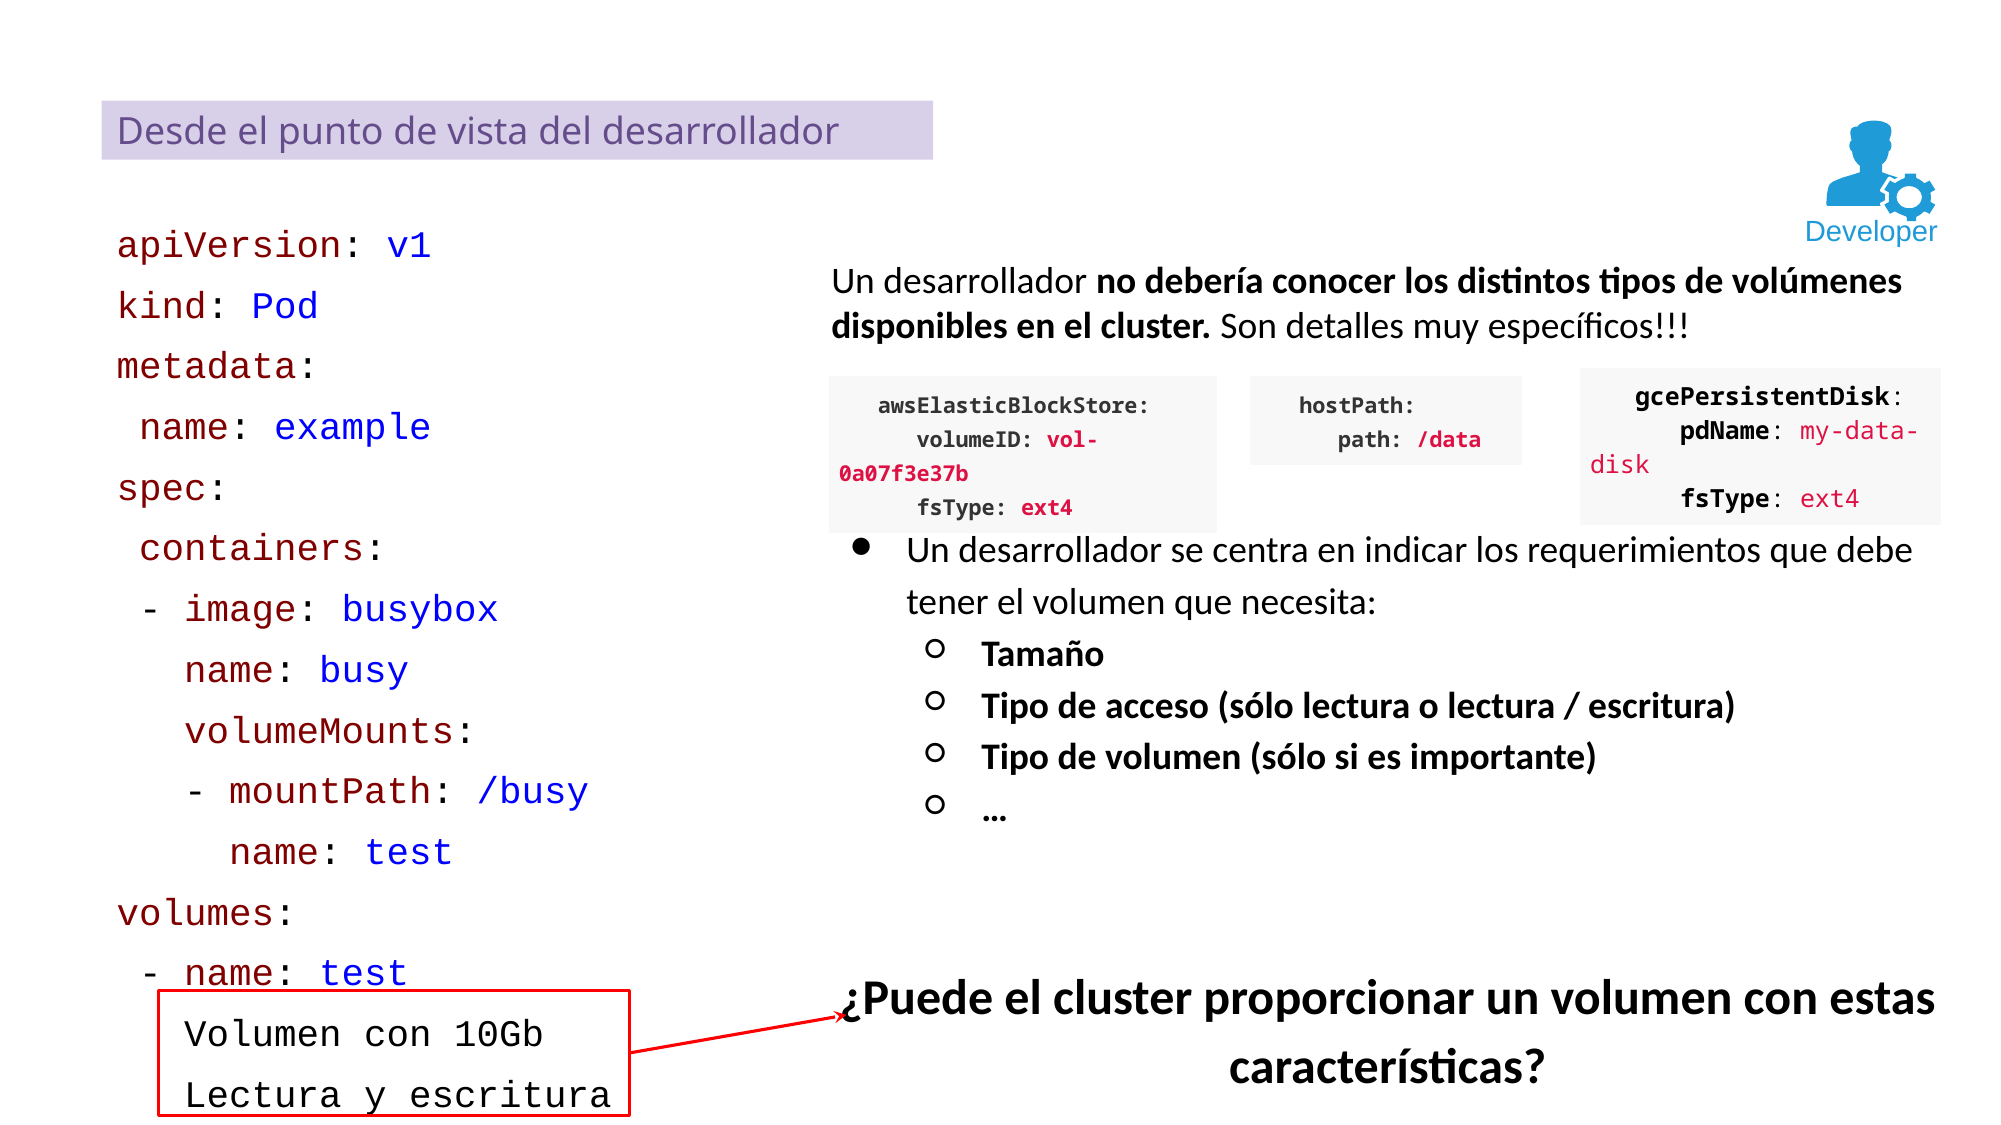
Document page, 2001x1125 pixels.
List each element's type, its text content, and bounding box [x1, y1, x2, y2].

text_box Developer [1789, 196, 1960, 257]
text_box [1884, 173, 1936, 196]
table_header awsElasticBlockStore: volumeID: vol-0a07f3e37b fsType: ext4 [829, 376, 1217, 533]
table_header hostPath: path: /data [1250, 376, 1522, 465]
text_box [1826, 120, 1898, 196]
table_header gcePersistentDisk: pdName: my-data-disk fsType: ext4 [1580, 368, 1941, 525]
text_box Un desarrollador no debería conocer los distintos tipos de volúmenes disponibles en el cluster. Son detalles muy específicos!!! Un desarrollador se centra en indicar los requerimientos que debe tener el volumen que necesita: Tamaño Tipo de acceso (sólo lectura o lectura / escritura) Tipo de volumen (sólo si es importante) … ¿Puede el cluster proporcionar un volumen con estas características? [816, 241, 1960, 1070]
text_box Desde el punto de vista del desarrollador [101, 100, 934, 160]
text_box apiVersion: v1 kind: Pod metadata: name: example spec: containers: - image: busybox name: busy volumeMounts: - mountPath: /busy name: test volumes: - name: test Volumen con 10Gb Lectura y escritura [101, 196, 1789, 409]
